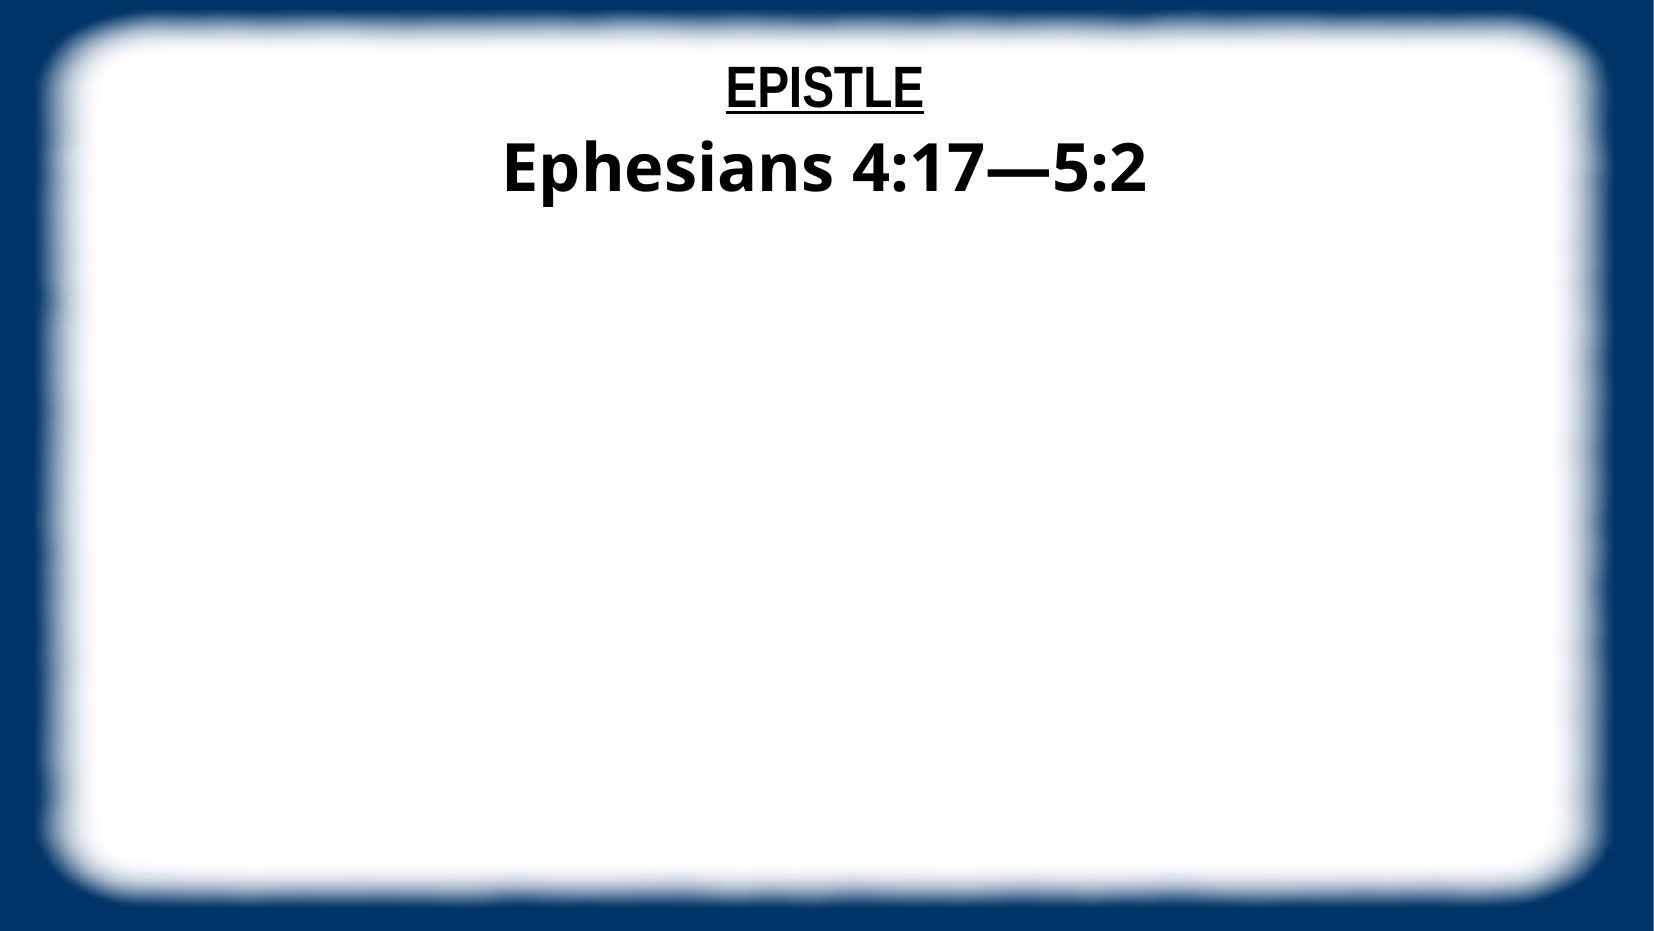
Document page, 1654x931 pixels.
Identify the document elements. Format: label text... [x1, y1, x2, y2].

picture [0, 0, 1654, 931]
text_box EPISTLE Ephesians 4:17—5:2 [105, 45, 1546, 239]
